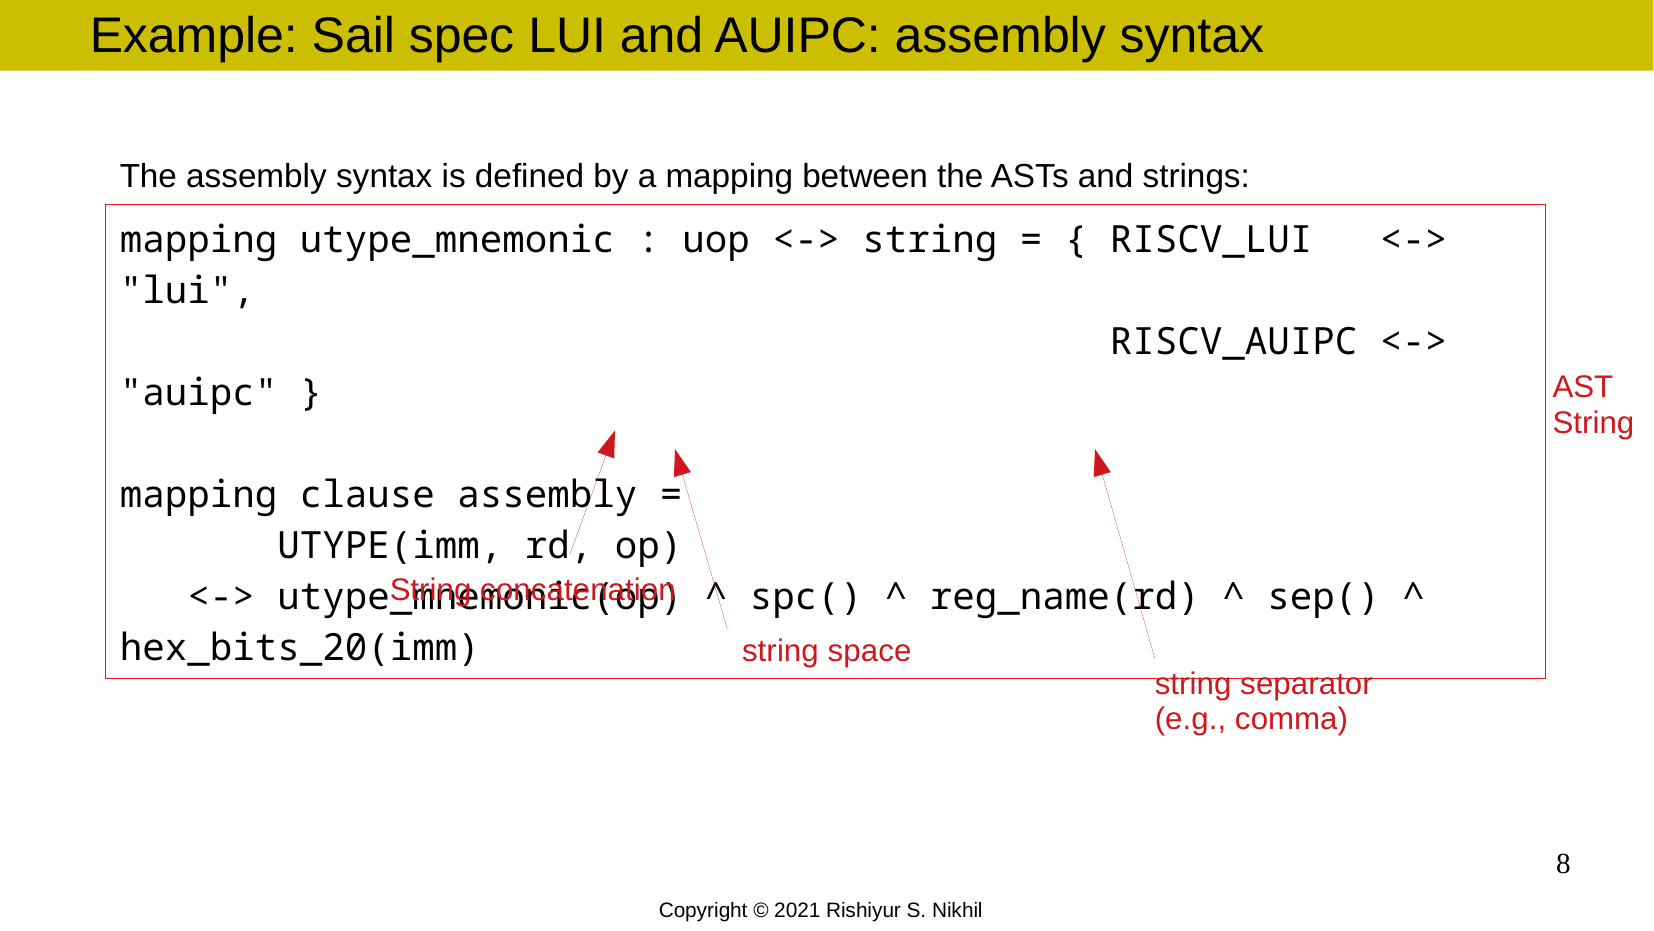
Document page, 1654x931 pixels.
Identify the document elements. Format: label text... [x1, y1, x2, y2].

text_box string space [727, 626, 927, 676]
text_box Example: Sail spec LUI and AUIPC: assembly syntax [0, 0, 1654, 71]
text_box AST [1552, 362, 1630, 412]
text_box The assembly syntax is defined by a mapping between the ASTs and strings: [105, 150, 1546, 202]
text_box String [1552, 397, 1635, 448]
text_box string separator (e.g., comma) [1140, 659, 1394, 744]
text_box String concatenation [375, 564, 692, 615]
text_box mapping utype_mnemonic : uop <-> string = { RISCV_LUI <-> "lui", RISCV_AUIPC <-> "auipc" } mapping clause assembly = UTYPE(imm, rd, op) <-> utype_mnemonic(op) ^ spc() ^ reg_name(rd) ^ sep() ^ hex_bits_20(imm) [105, 204, 1546, 446]
